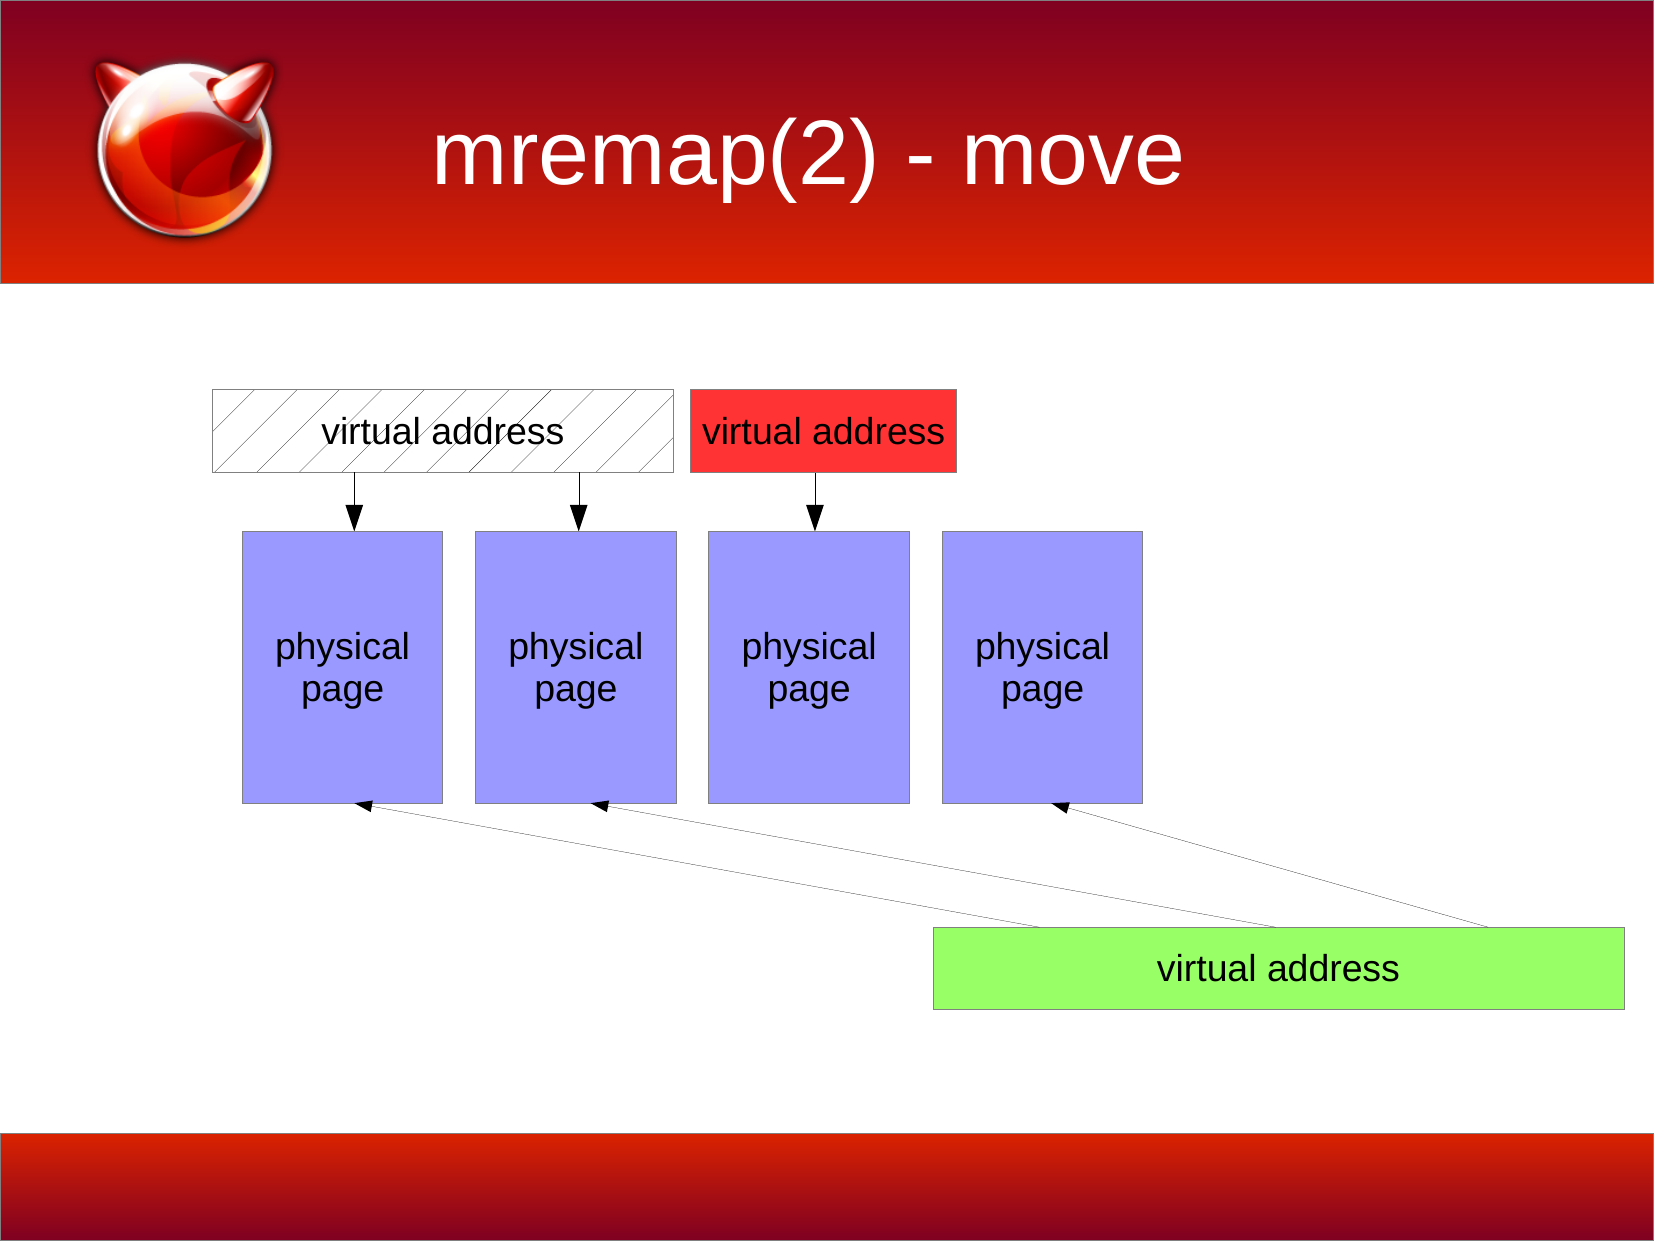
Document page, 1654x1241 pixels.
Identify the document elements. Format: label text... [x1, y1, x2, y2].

text_box virtual address [212, 389, 674, 473]
text_box physical page [942, 531, 1143, 804]
text_box physical page [242, 531, 443, 804]
text_box physical page [475, 531, 677, 804]
title mremap(2) - move [82, 49, 1536, 257]
text_box virtual address [690, 389, 957, 473]
text_box virtual address [933, 927, 1625, 1010]
text_box physical page [708, 531, 910, 804]
